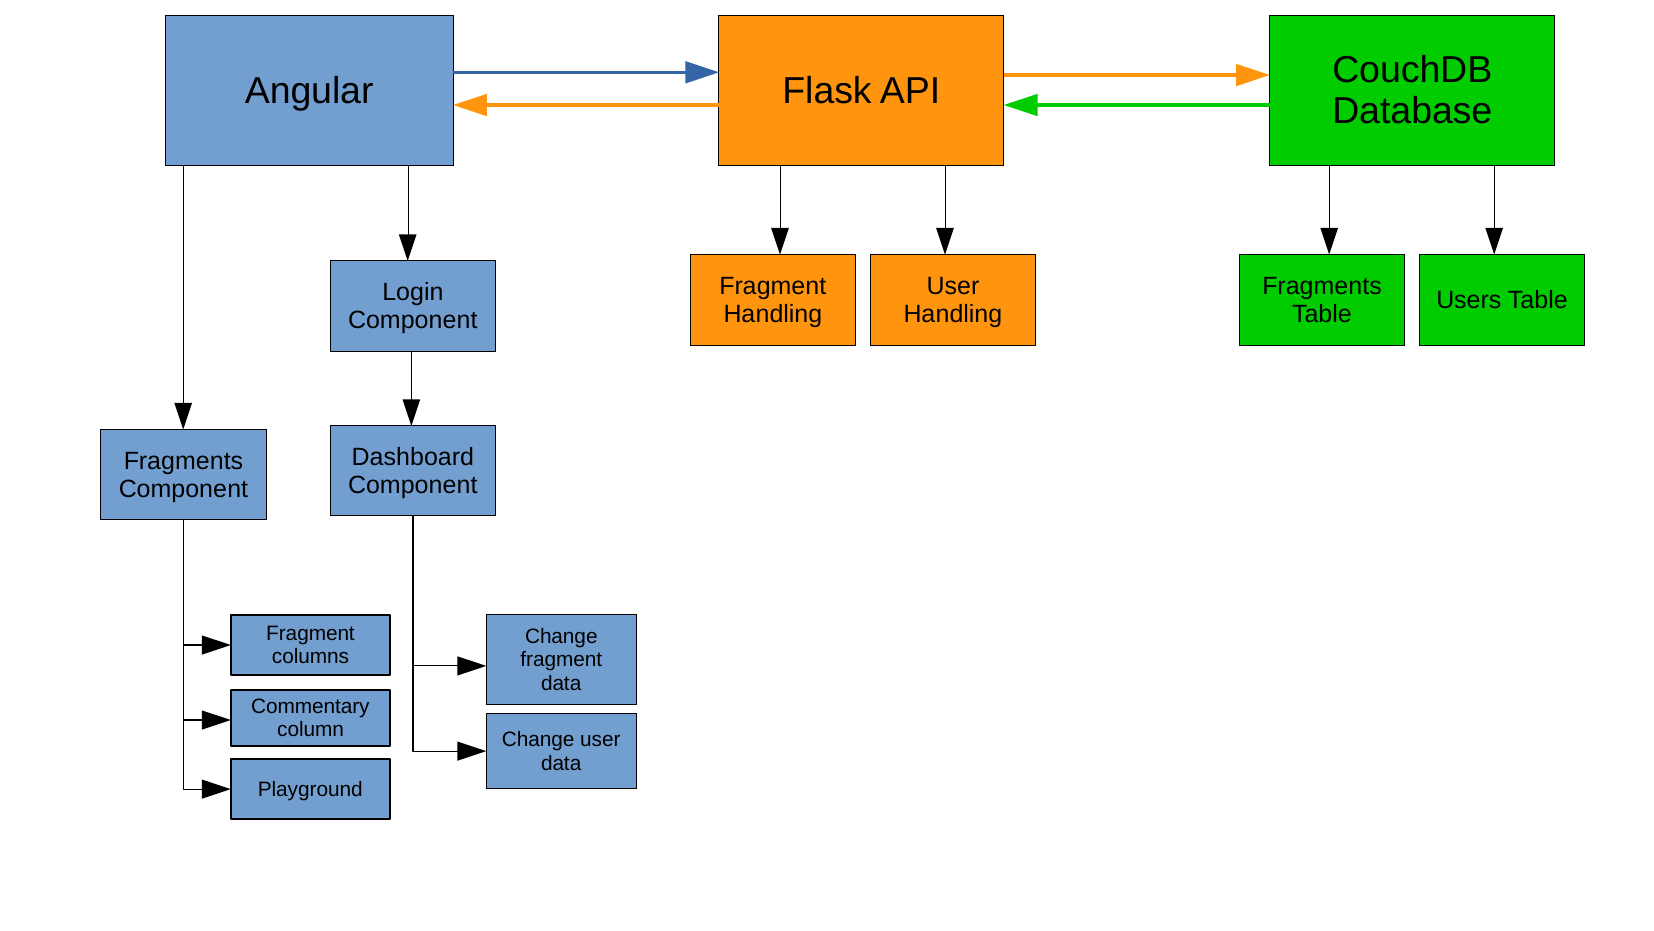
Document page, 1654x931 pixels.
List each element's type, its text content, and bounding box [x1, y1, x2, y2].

text_box Angular [165, 15, 454, 166]
text_box Login Component [330, 260, 496, 352]
text_box CouchDB Database [1269, 15, 1555, 166]
text_box Flask API [718, 15, 1004, 166]
text_box User Handling [870, 254, 1036, 346]
text_box Fragments Table [1239, 254, 1405, 346]
text_box Fragment Handling [690, 254, 856, 346]
text_box Fragments Component [100, 429, 267, 520]
text_box Fragment columns [230, 615, 391, 676]
text_box Playground [230, 759, 391, 820]
text_box Change fragment data [486, 614, 637, 705]
text_box Users Table [1419, 254, 1585, 346]
text_box Commentary column [230, 690, 391, 746]
text_box Dashboard Component [330, 425, 496, 516]
text_box Change user data [486, 713, 637, 789]
